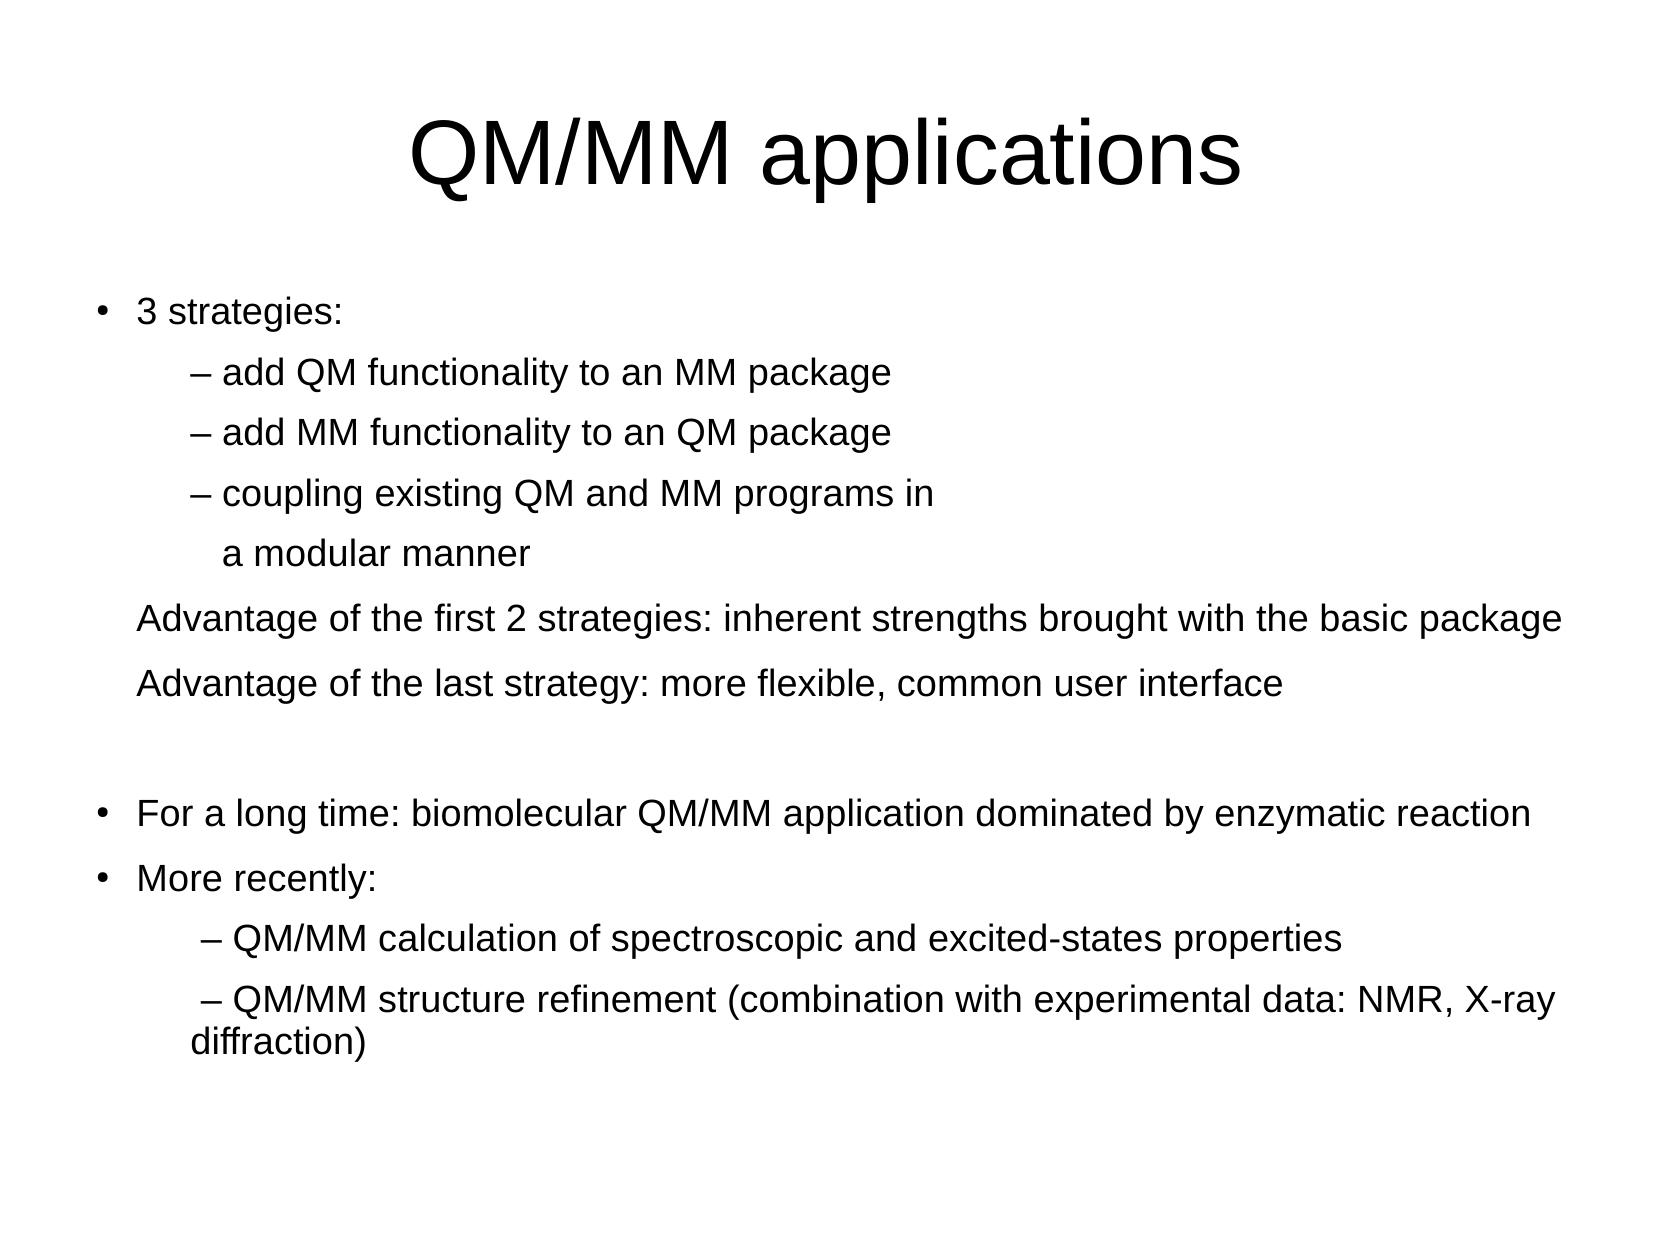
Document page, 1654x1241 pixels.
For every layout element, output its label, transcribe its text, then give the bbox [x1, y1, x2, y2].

list 3 strategies: – add QM functionality to an MM package – add MM functionality to an QM package – coupling existing QM and MM programs in a modular manner Advantage of the first 2 strategies: inherent strengths brought with the basic package Advantage of the last strategy: more flexible, common user interface For a long time: biomolecular QM/MM application dominated by enzymatic reaction More recently: – QM/MM calculation of spectroscopic and excited-states properties – QM/MM structure refinement (combination with experimental data: NMR, X-ray diffraction) [82, 290, 1571, 1229]
title QM/MM applications [82, 49, 1571, 257]
